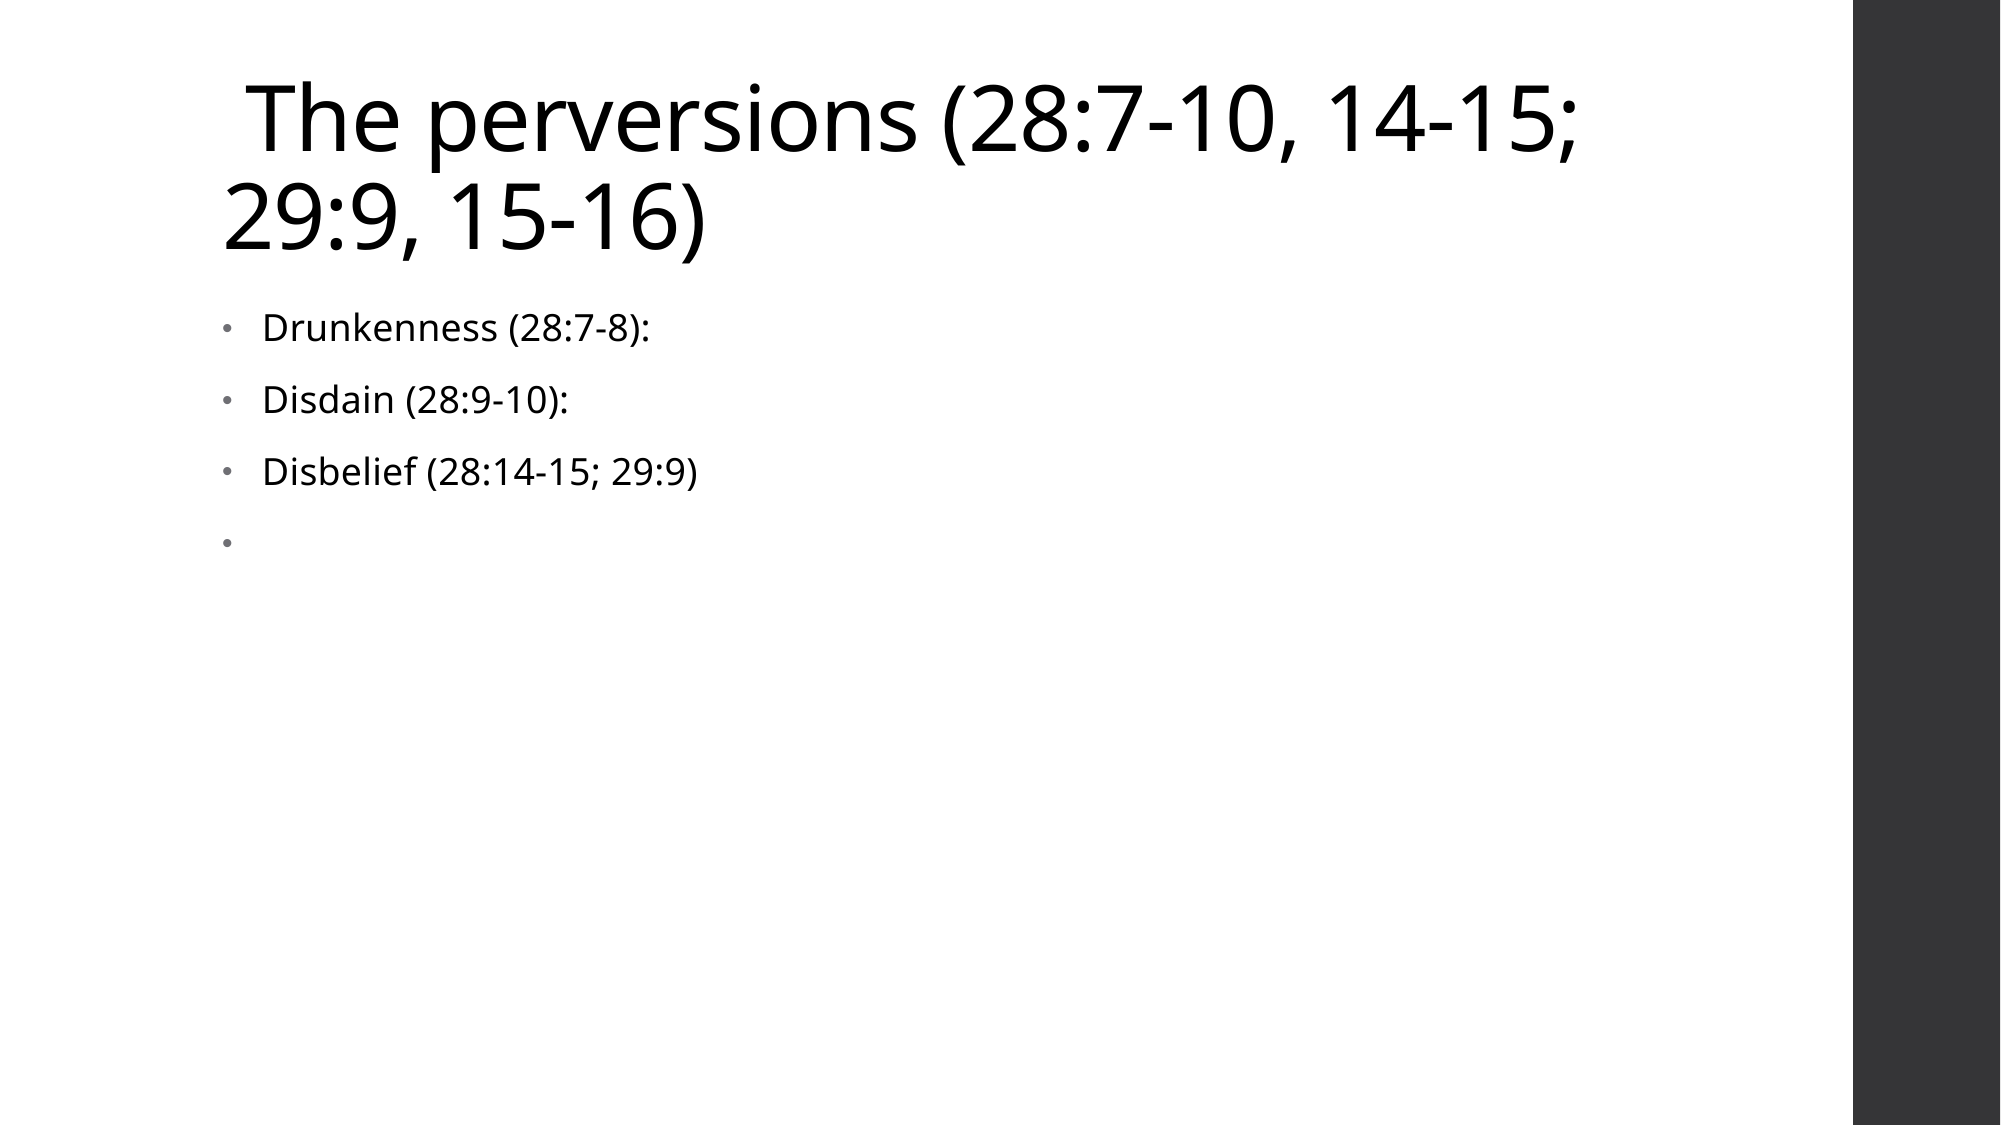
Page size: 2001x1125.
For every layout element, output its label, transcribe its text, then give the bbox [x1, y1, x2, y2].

list Drunkenness (28:7-8): Disdain (28:9-10): Disbelief (28:14-15; 29:9) [206, 299, 1617, 1014]
title The perversions (28:7-10, 14-15; 29:9, 15-16) [206, 60, 1797, 278]
